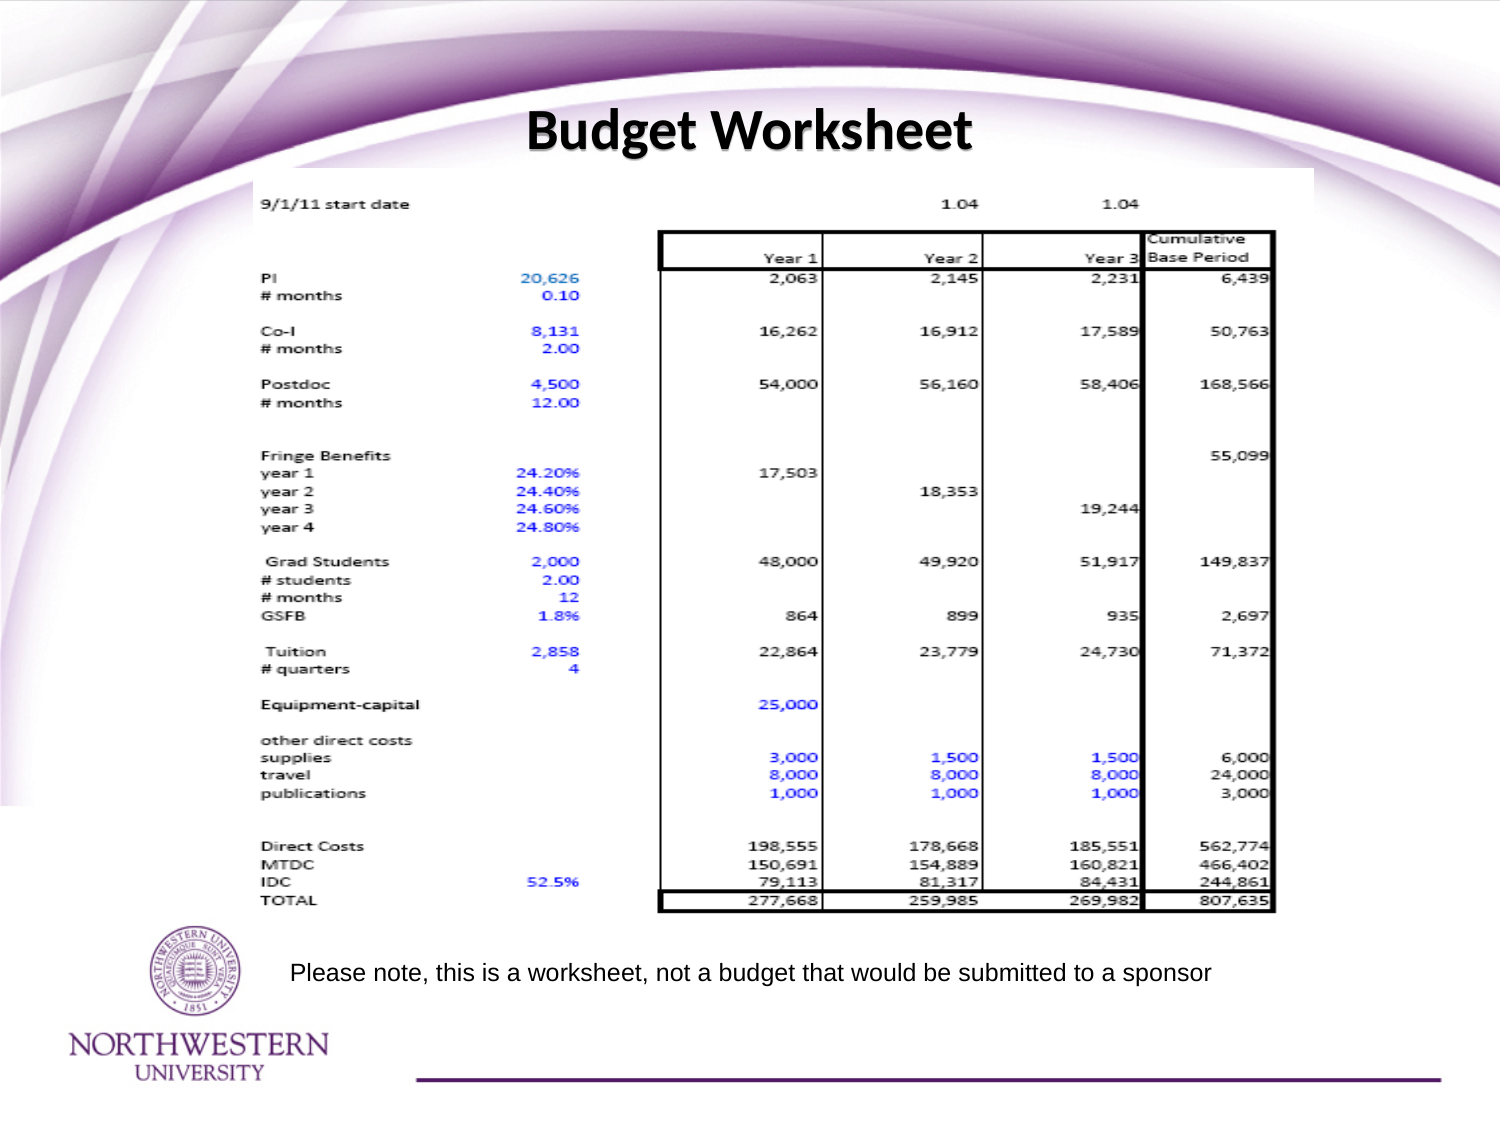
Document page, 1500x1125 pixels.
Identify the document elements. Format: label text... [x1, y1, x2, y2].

title Budget Worksheet [75, 84, 1426, 169]
picture [253, 168, 1314, 949]
text_box Please note, this is a worksheet, not a budget that would be submitted to a sponsor [274, 948, 1286, 995]
